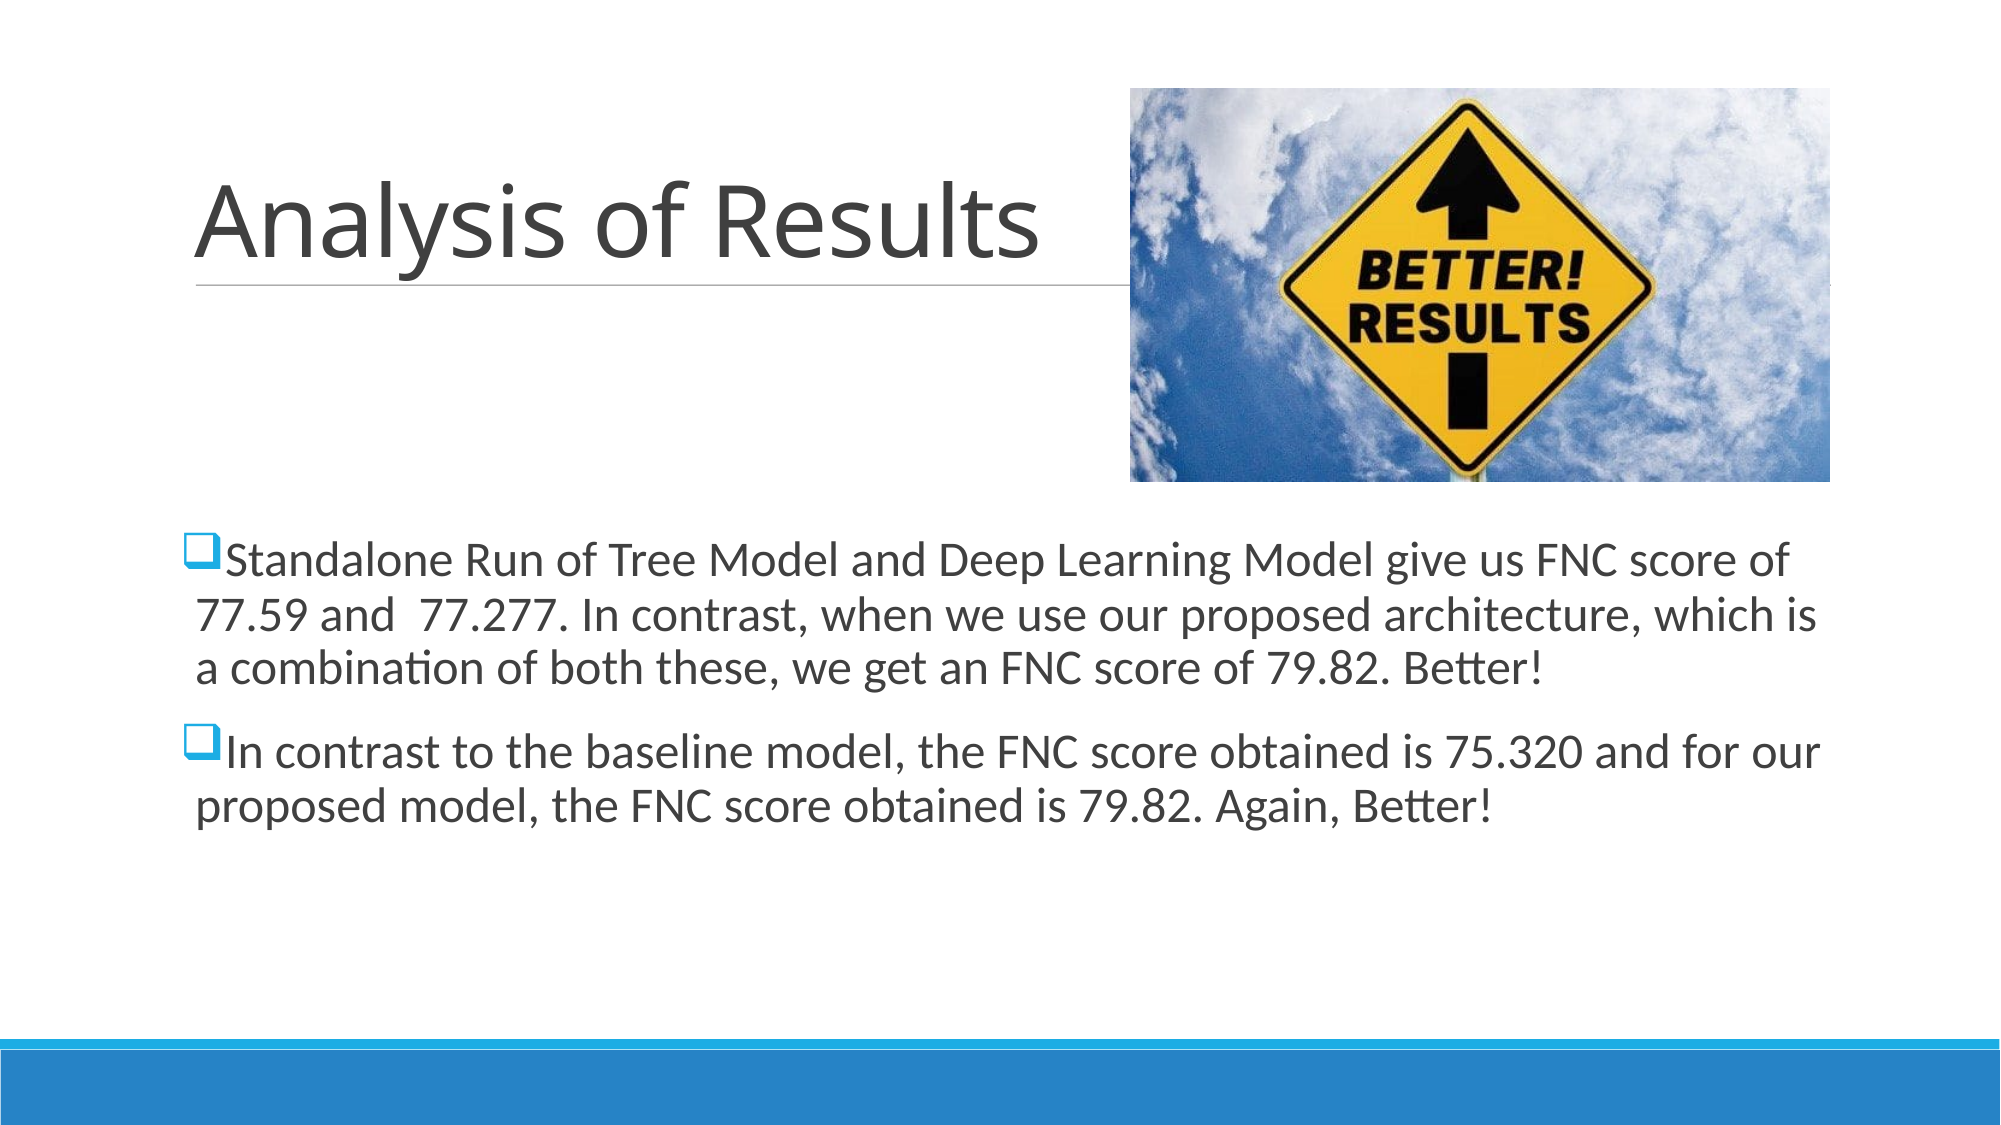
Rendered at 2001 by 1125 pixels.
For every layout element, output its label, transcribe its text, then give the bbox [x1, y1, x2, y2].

picture [1130, 88, 1830, 482]
text_box Analysis of Results [180, 47, 1830, 285]
text_box Standalone Run of Tree Model and Deep Learning Model give us FNC score of 77.59 and 77.277. In contrast, when we use our proposed architecture, which is a combination of both these, we get an FNC score of 79.82. Better! In contrast to the baseline model, the FNC score obtained is 75.320 and for our proposed model, the FNC score obtained is 79.82. Again, Better! [180, 526, 1830, 885]
